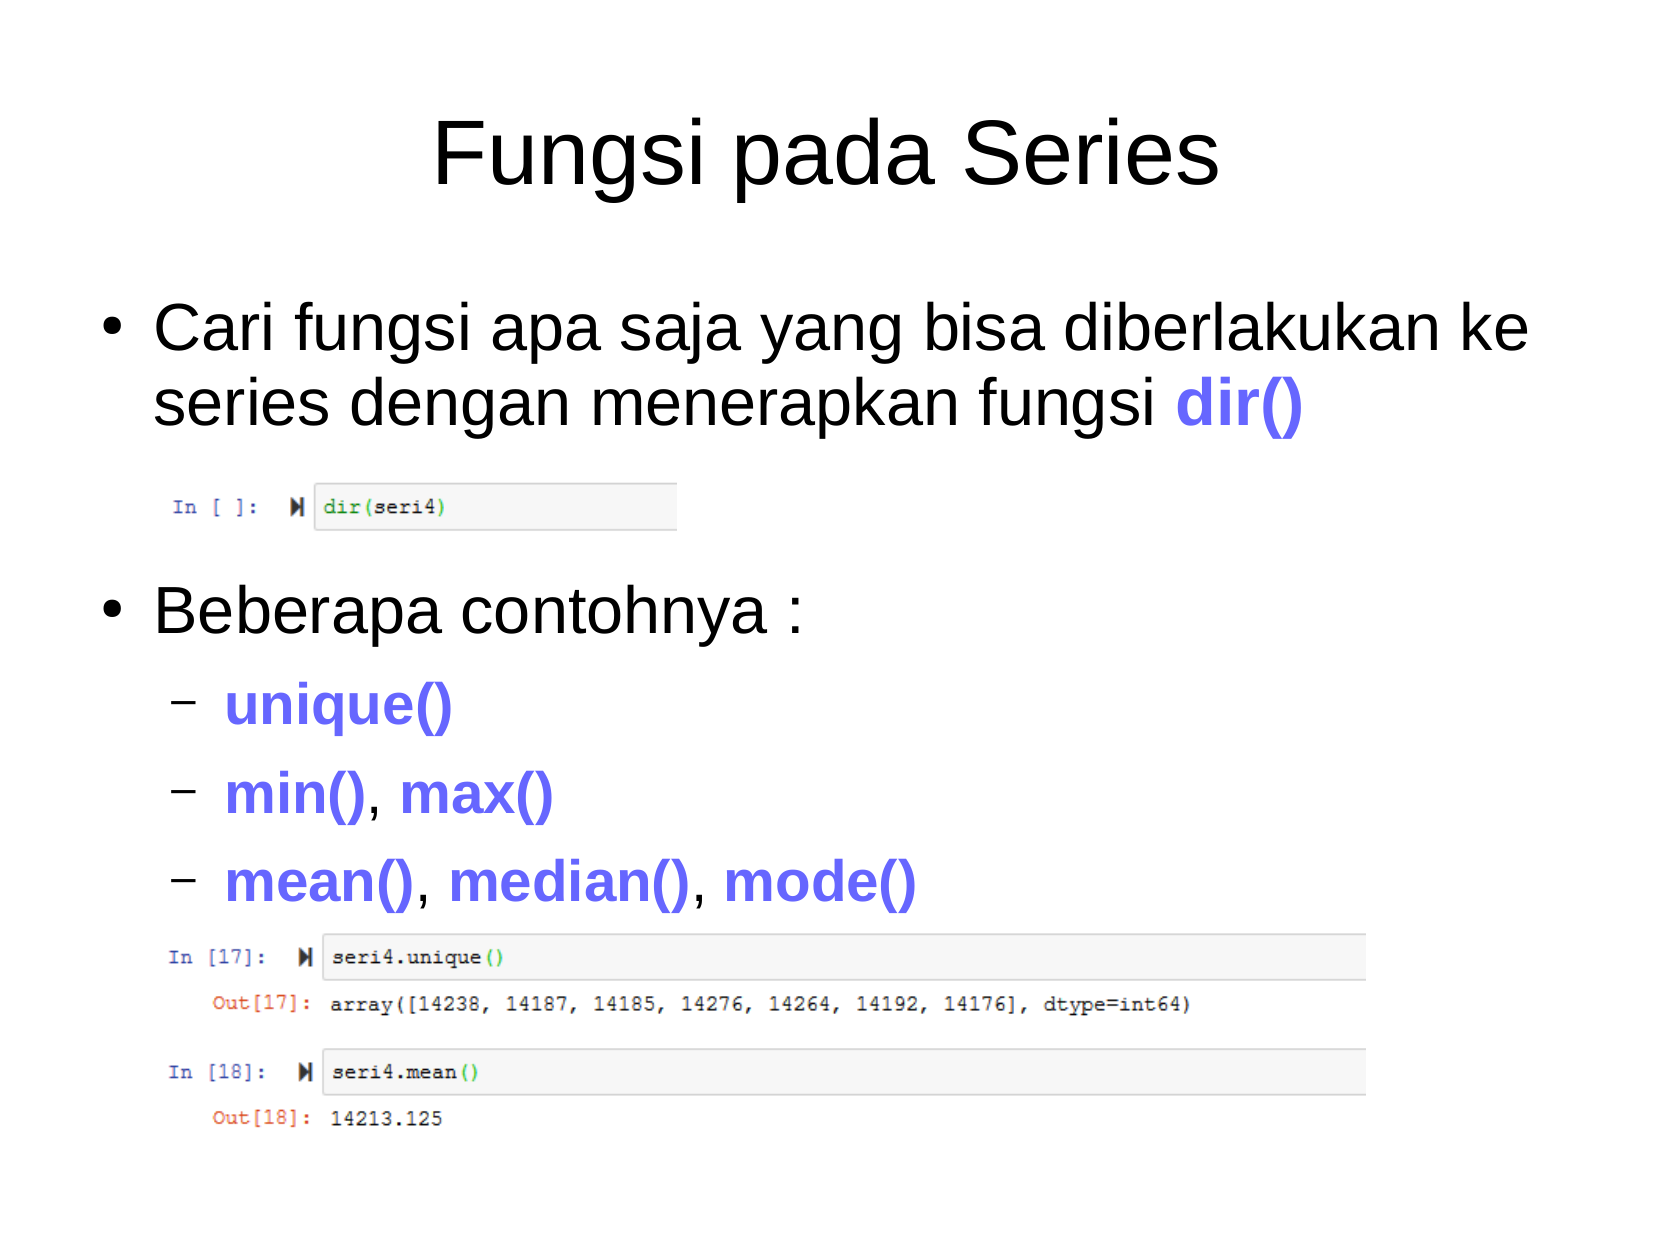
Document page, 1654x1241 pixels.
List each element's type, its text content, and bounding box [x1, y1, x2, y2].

title Fungsi pada Series [82, 49, 1571, 257]
picture [152, 929, 1366, 1143]
list Cari fungsi apa saja yang bisa diberlakukan ke series dengan menerapkan fungsi dir() Beberapa contohnya : unique() min(), max() mean(), median(), mode() [82, 290, 1571, 1010]
picture [150, 464, 677, 539]
